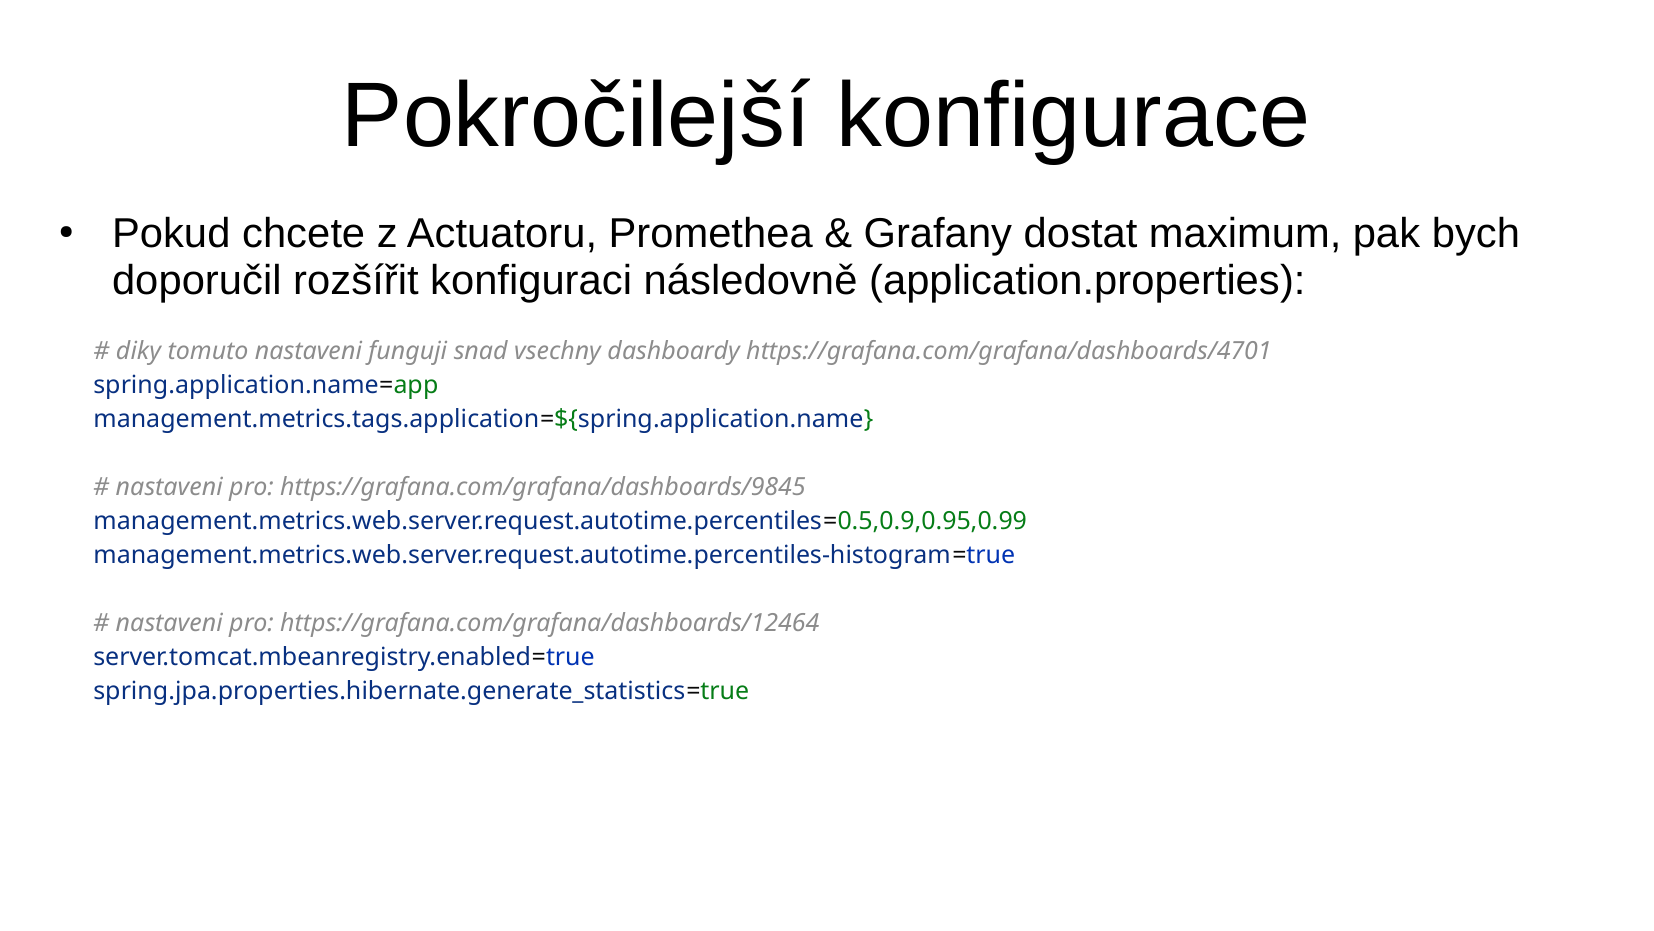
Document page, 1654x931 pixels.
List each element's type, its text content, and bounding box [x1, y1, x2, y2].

list Pokud chcete z Actuatoru, Promethea & Grafany dostat maximum, pak bych doporučil rozšířit konfiguraci následovně (application.properties): # diky tomuto nastaveni funguji snad vsechny dashboardy https://grafana.com/grafana/dashboards/4701 spring.application.name=app management.metrics.tags.application=${spring.application.name} # nastaveni pro: https://grafana.com/grafana/dashboards/9845 management.metrics.web.server.request.autotime.percentiles=0.5,0.9,0.95,0.99 management.metrics.web.server.request.autotime.percentiles-histogram=true # nastaveni pro: https://grafana.com/grafana/dashboards/12464 server.tomcat.mbeanregistry.enabled=true spring.jpa.properties.hibernate.generate_statistics=true [41, 210, 1654, 923]
title Pokročilejší konfigurace [82, 37, 1571, 193]
